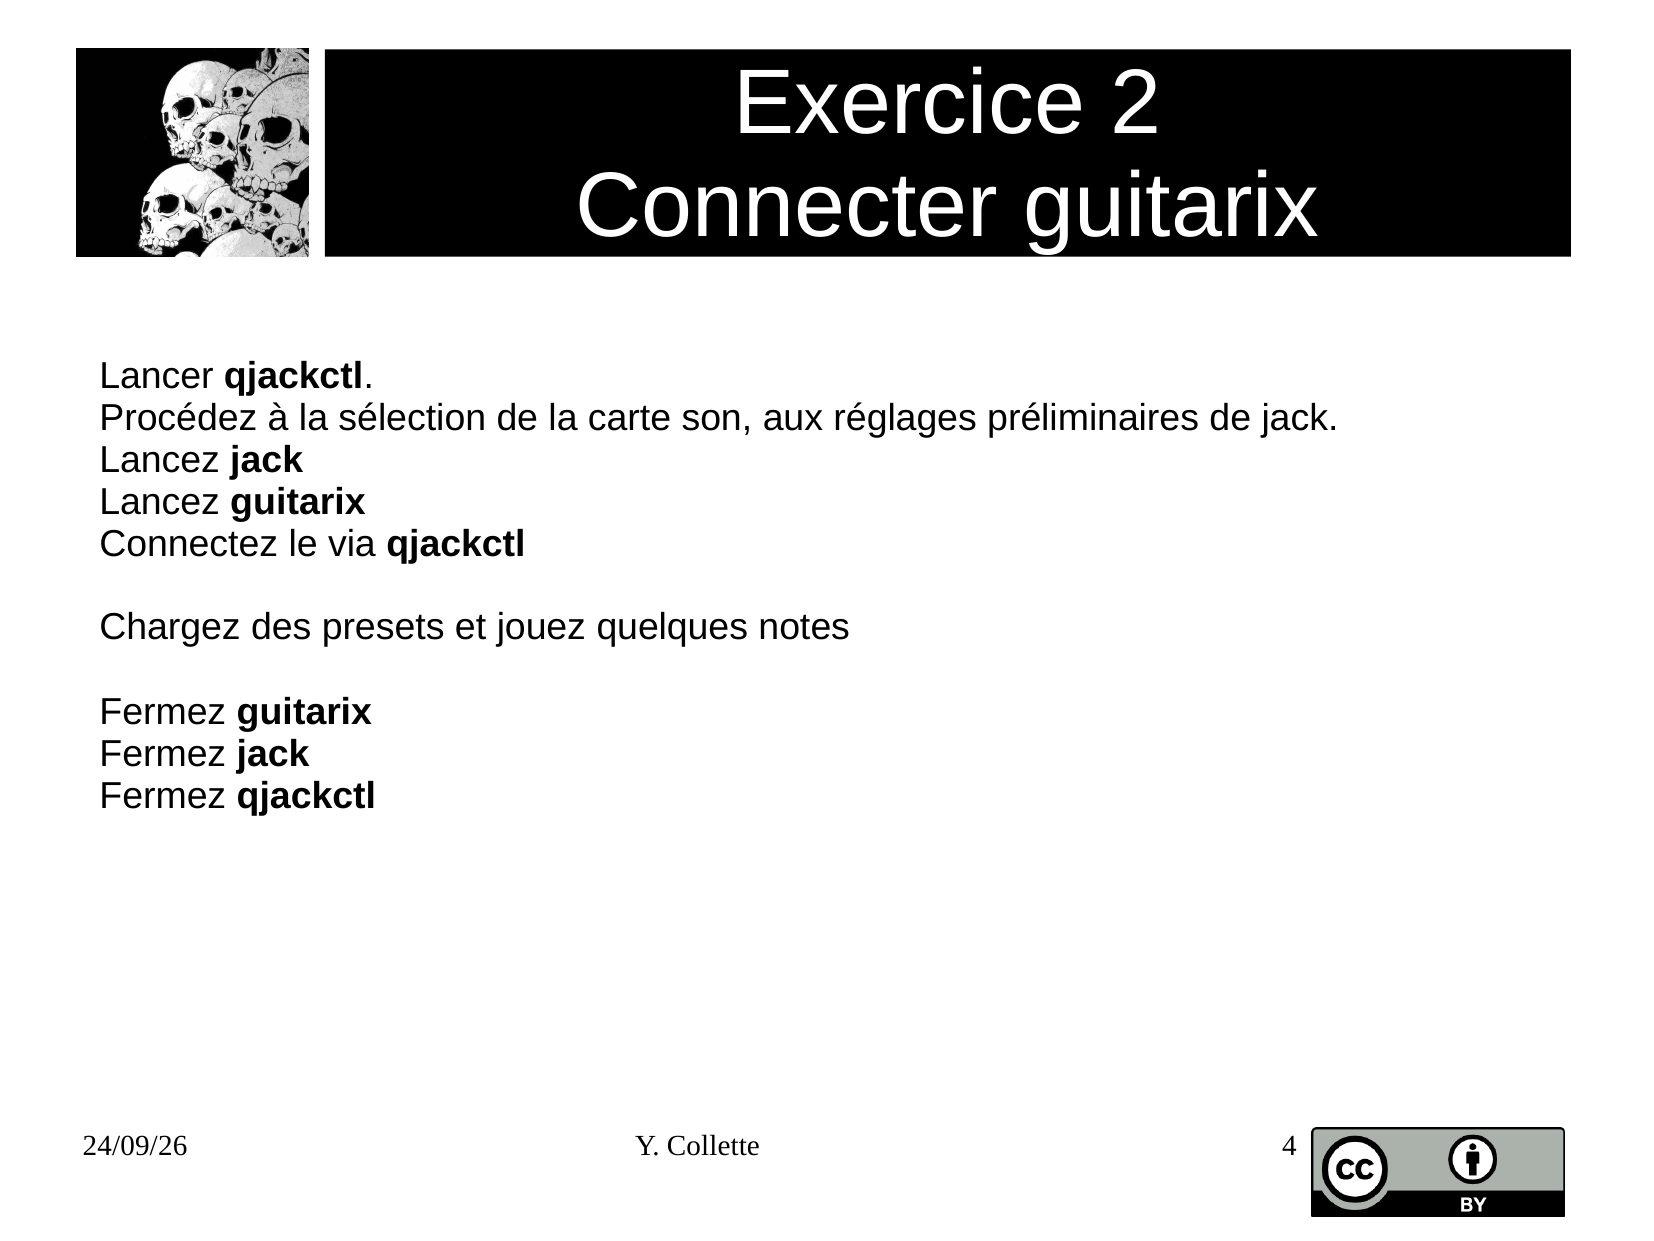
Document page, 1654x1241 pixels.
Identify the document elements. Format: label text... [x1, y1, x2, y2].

picture [76, 48, 309, 257]
text_box Lancer qjackctl. Procédez à la sélection de la carte son, aux réglages préliminaires de jack. Lancez jack Lancez guitarix Connectez le via qjackctl Chargez des presets et jouez quelques notes Fermez guitarix Fermez jack Fermez qjackctl [84, 304, 1571, 866]
title Exercice 2 Connecter guitarix [324, 49, 1571, 257]
picture [1311, 1127, 1565, 1217]
